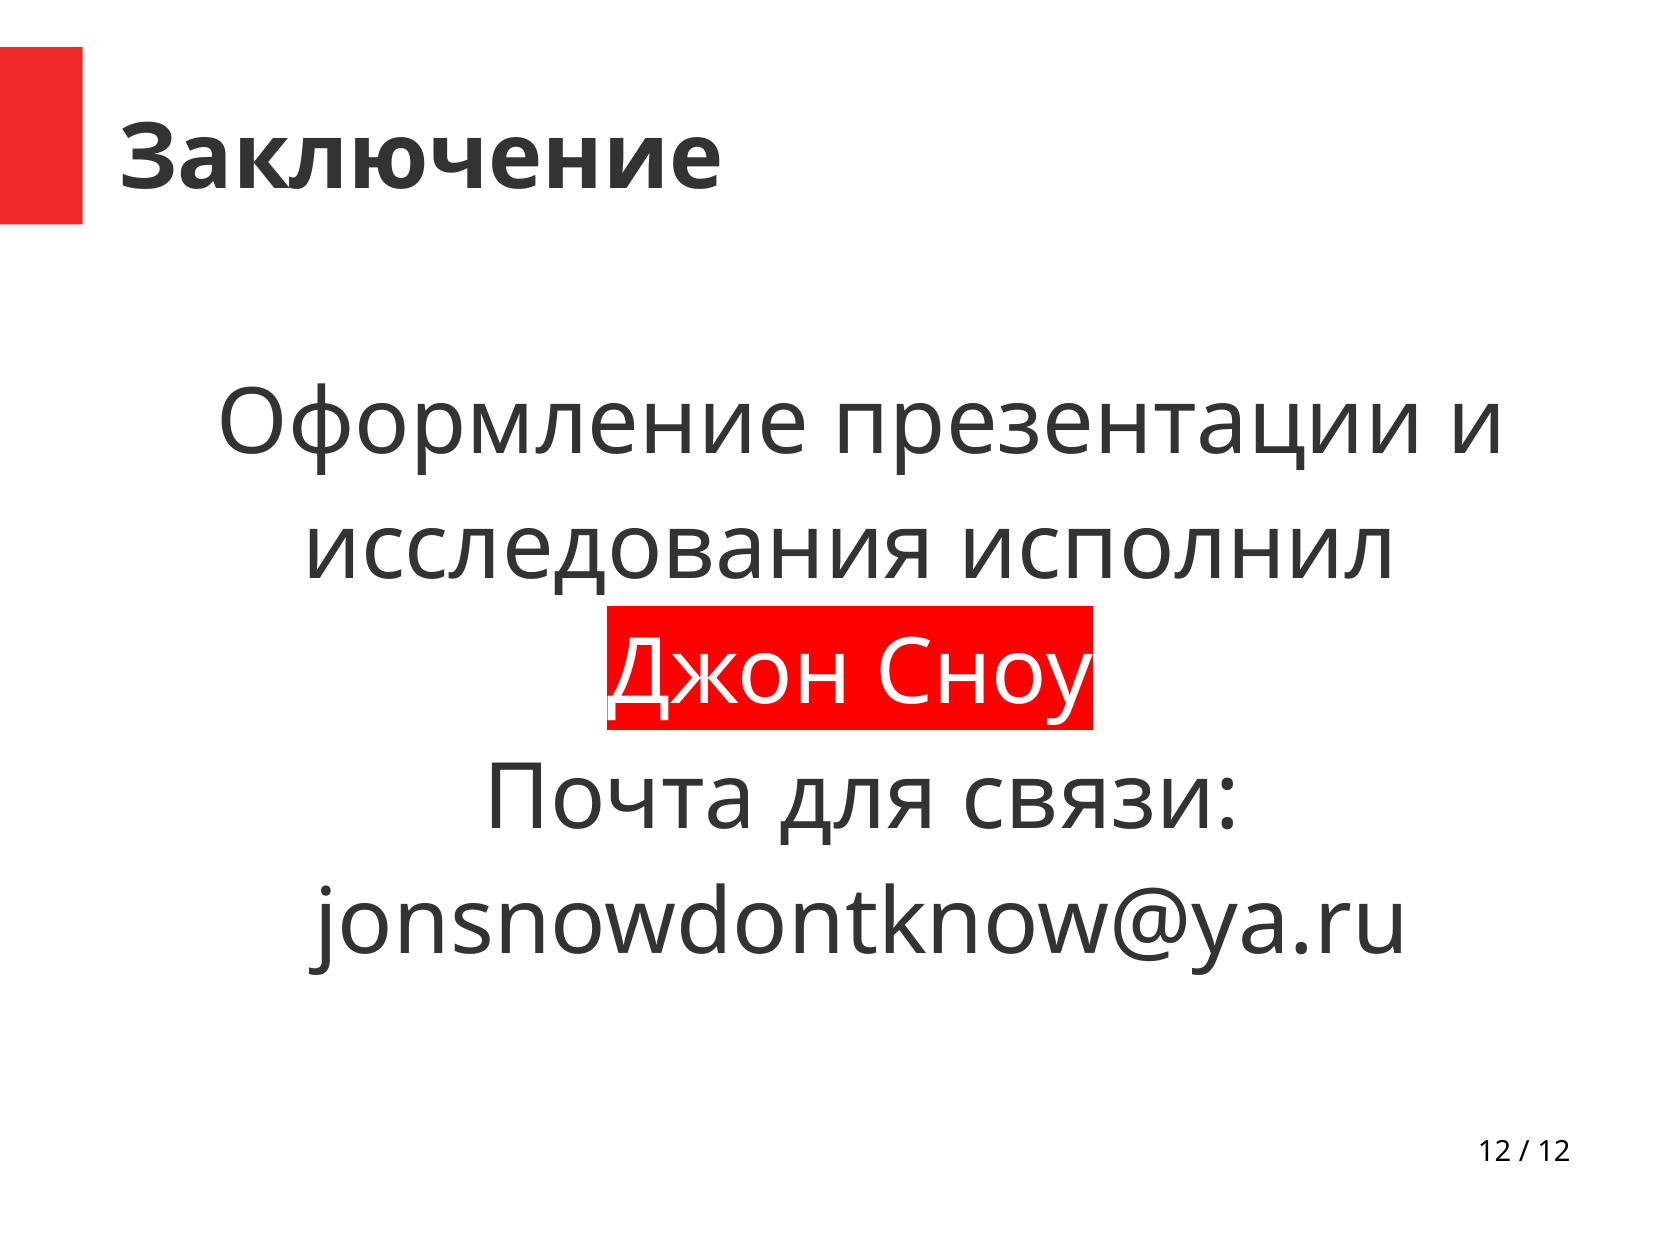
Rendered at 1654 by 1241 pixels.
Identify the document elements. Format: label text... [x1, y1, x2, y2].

title Заключение [118, 49, 1571, 257]
list Оформление презентации и исследования исполнил Джон Сноу Почта для связи: jonsnowdontknow@ya.ru [118, 355, 1536, 1075]
